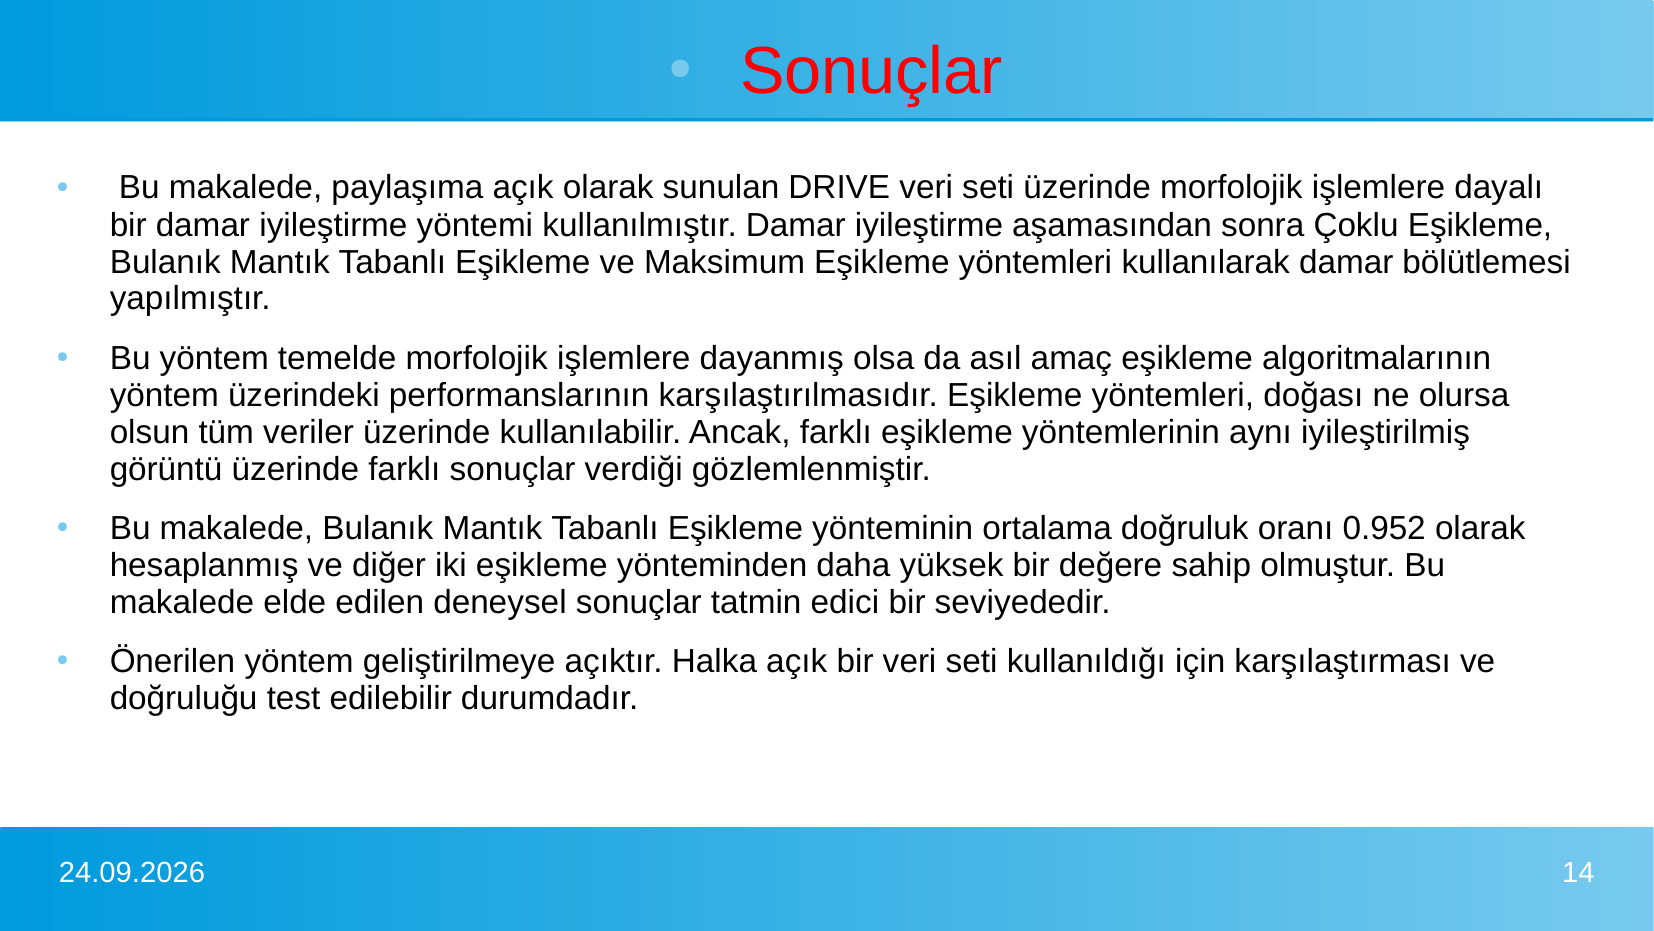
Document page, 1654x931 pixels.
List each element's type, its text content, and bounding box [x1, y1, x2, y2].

list Bu makalede, paylaşıma açık olarak sunulan DRIVE veri seti üzerinde morfolojik işlemlere dayalı bir damar iyileştirme yöntemi kullanılmıştır. Damar iyileştirme aşamasından sonra Çoklu Eşikleme, Bulanık Mantık Tabanlı Eşikleme ve Maksimum Eşikleme yöntemleri kullanılarak damar bölütlemesi yapılmıştır. Bu yöntem temelde morfolojik işlemlere dayanmış olsa da asıl amaç eşikleme algoritmalarının yöntem üzerindeki performanslarının karşılaştırılmasıdır. Eşikleme yöntemleri, doğası ne olursa olsun tüm veriler üzerinde kullanılabilir. Ancak, farklı eşikleme yöntemlerinin aynı iyileştirilmiş görüntü üzerinde farklı sonuçlar verdiği gözlemlenmiştir. Bu makalede, Bulanık Mantık Tabanlı Eşikleme yönteminin ortalama doğruluk oranı 0.952 olarak hesaplanmış ve diğer iki eşikleme yönteminden daha yüksek bir değere sahip olmuştur. Bu makalede elde edilen deneysel sonuçlar tatmin edici bir seviyededir. Önerilen yöntem geliştirilmeye açıktır. Halka açık bir veri seti kullanıldığı için karşılaştırması ve doğruluğu test edilebilir durumdadır. [38, 169, 1575, 760]
title Sonuçlar [59, 31, 1595, 111]
